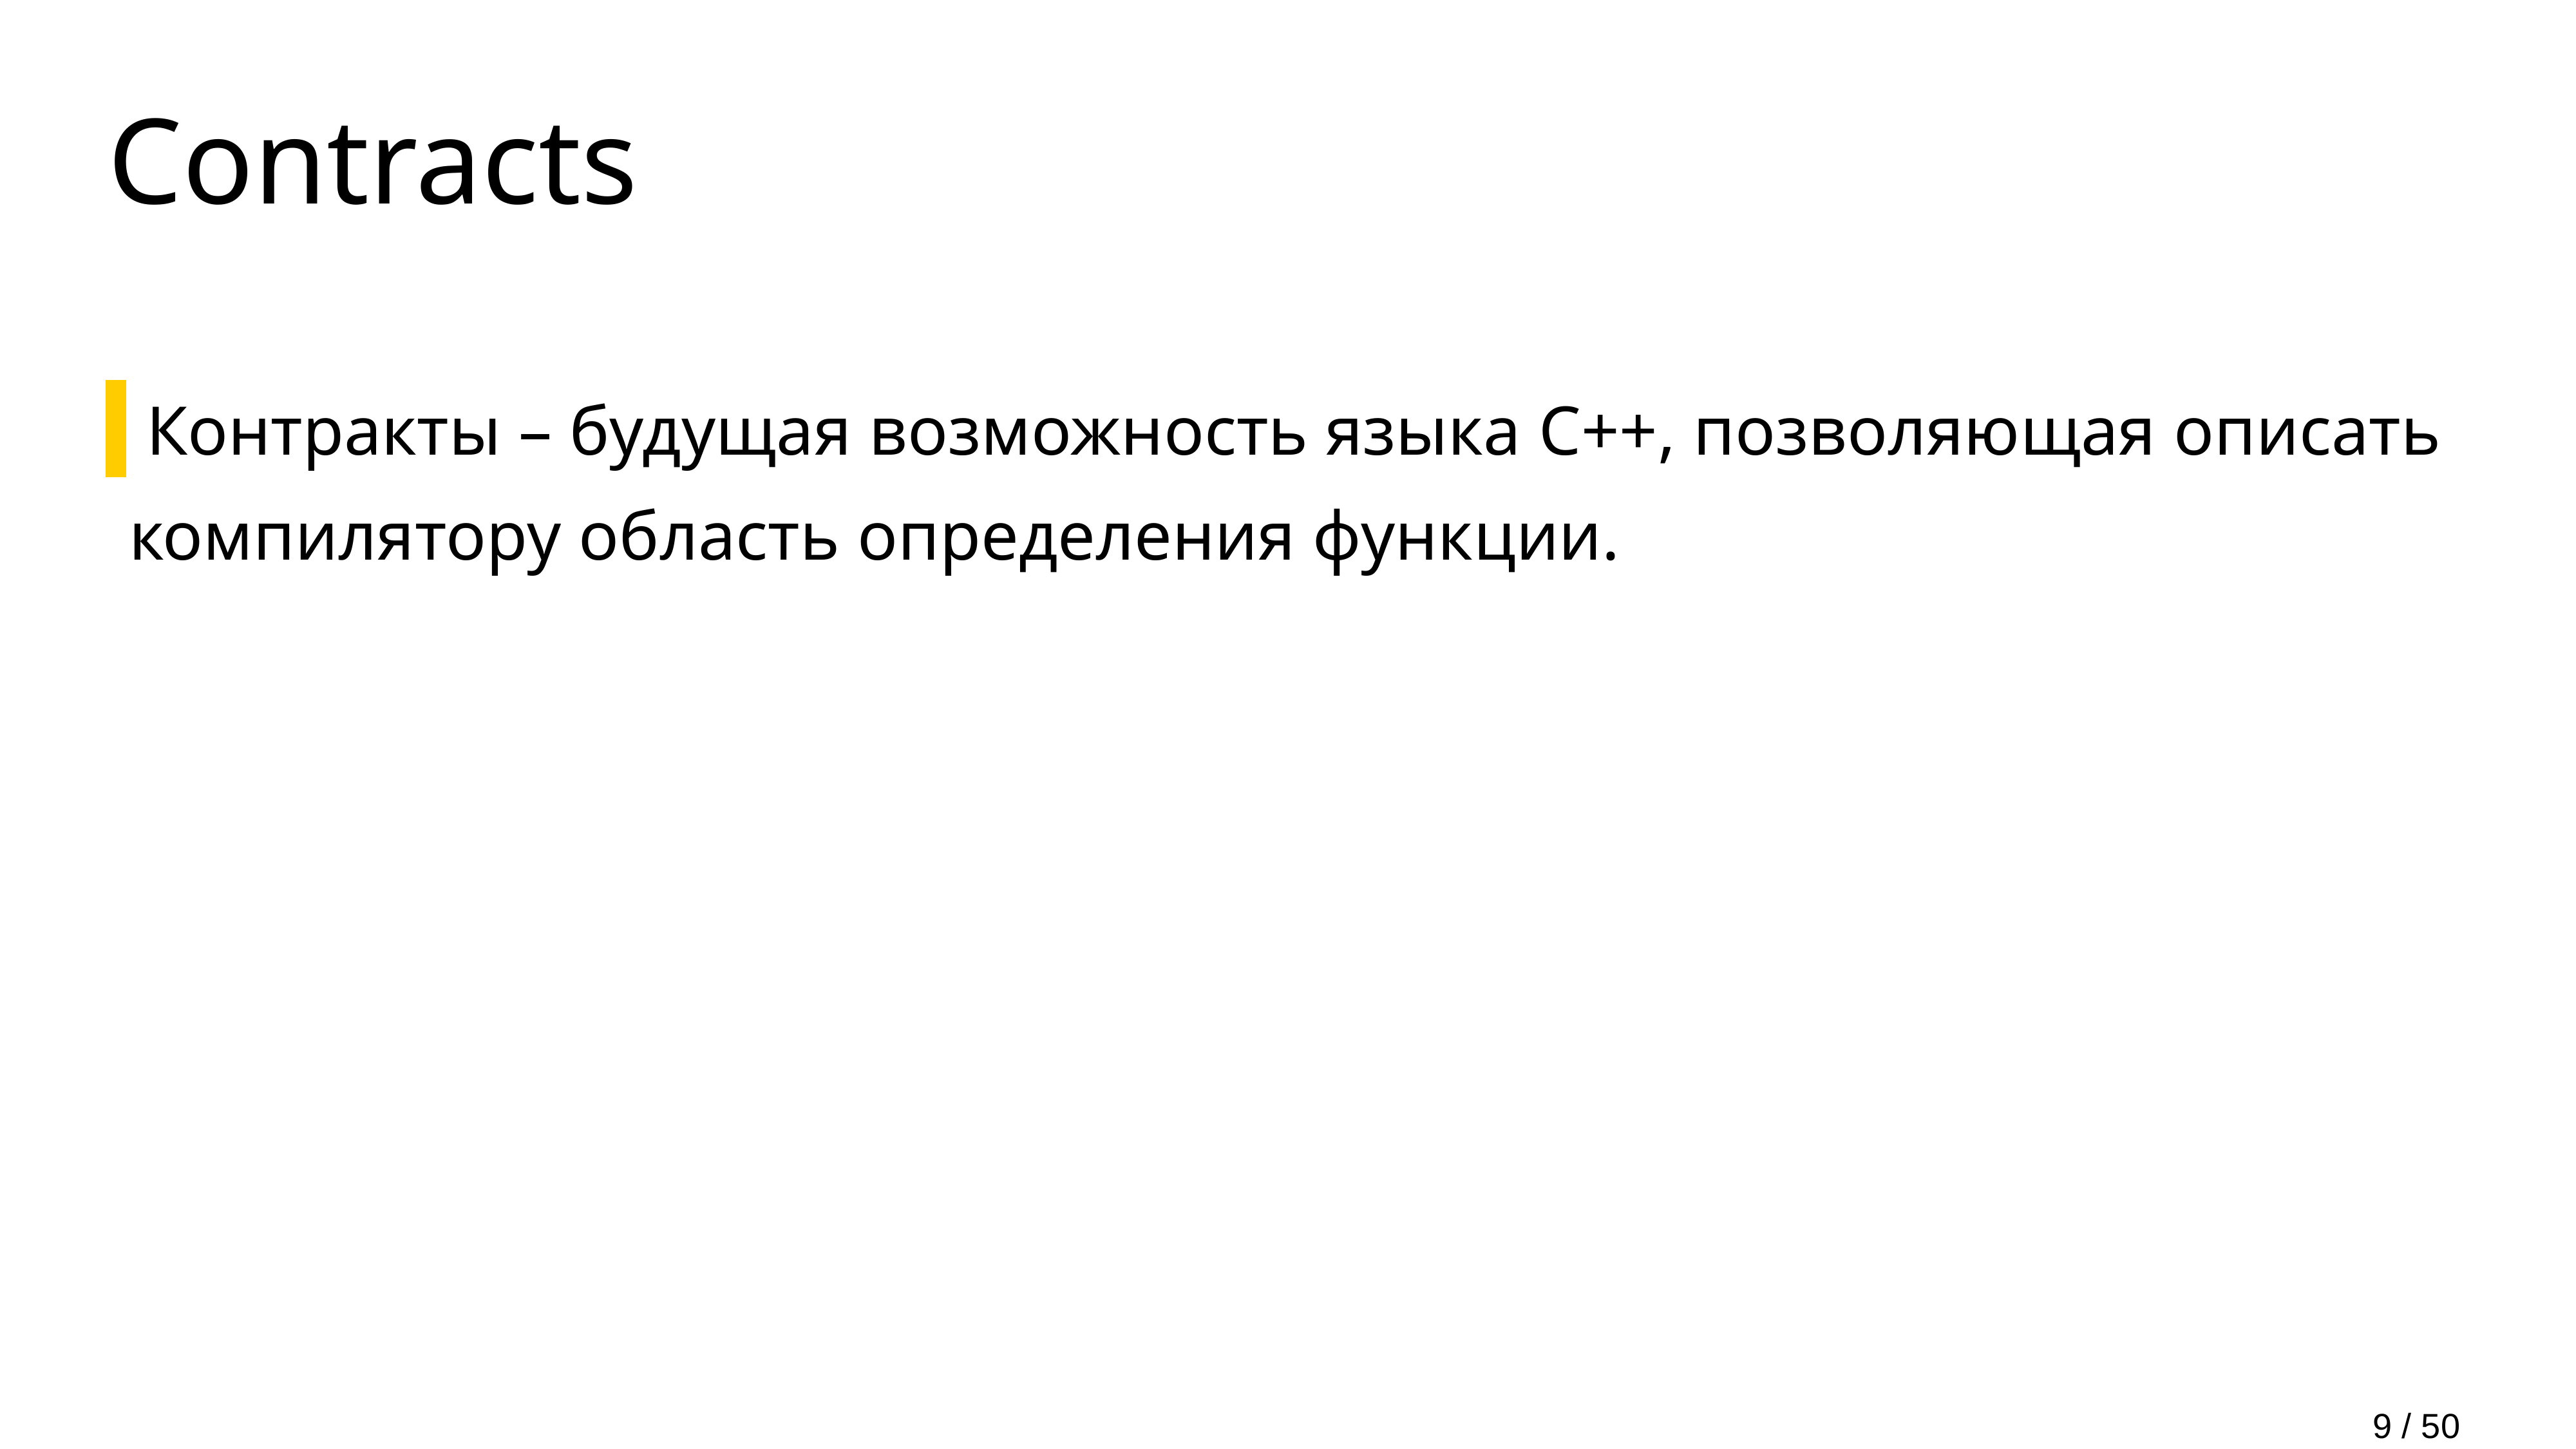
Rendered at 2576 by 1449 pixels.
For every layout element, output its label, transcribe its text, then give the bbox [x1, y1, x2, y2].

text_box <number> / 50 [2363, 1402, 2576, 1449]
title Contracts [108, 80, 2468, 242]
text_box Контракты – будущая возможность языка С++, позволяющая описать компилятору область определения функции. [96, 364, 2512, 1419]
